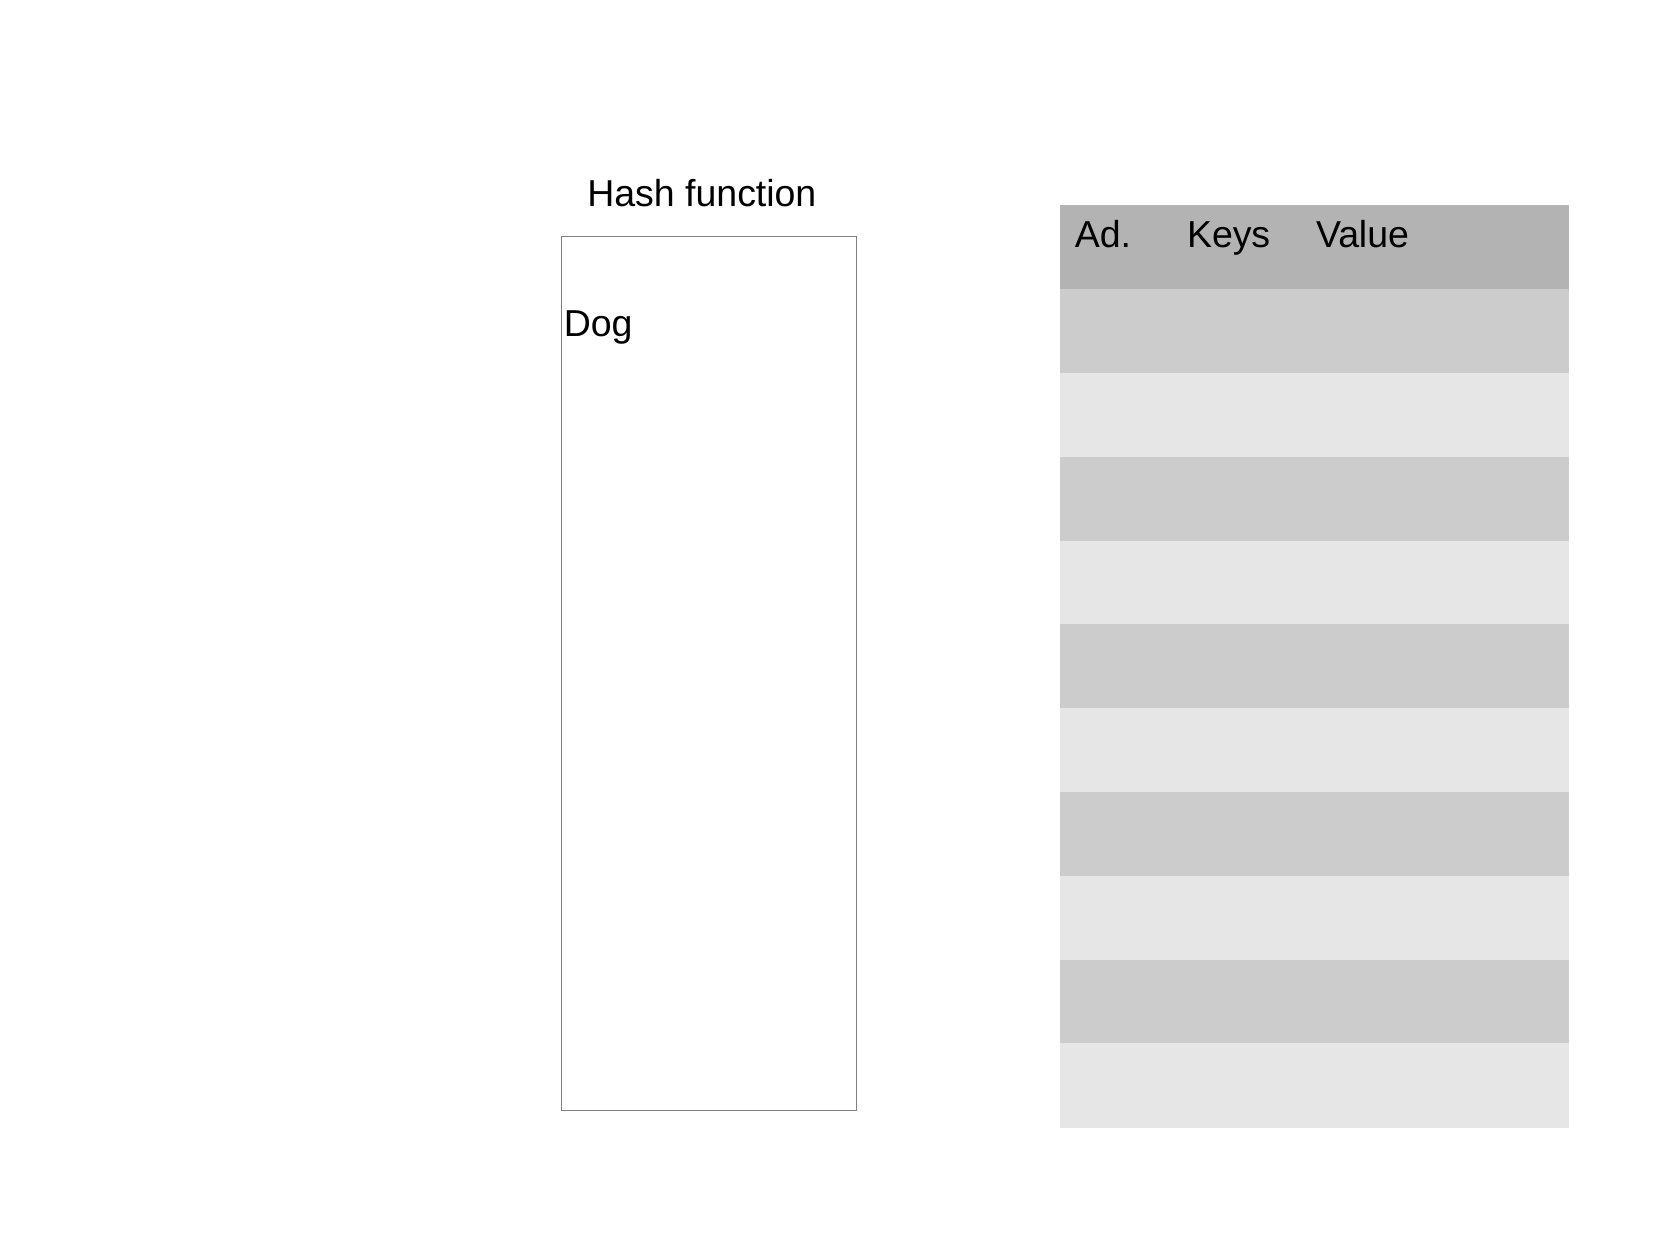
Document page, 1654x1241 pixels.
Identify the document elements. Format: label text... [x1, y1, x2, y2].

table_cell [1172, 289, 1301, 373]
table_cell [1172, 876, 1301, 960]
table_cell [1301, 457, 1569, 541]
table_cell [1172, 624, 1301, 708]
table_cell [1060, 457, 1172, 541]
table_cell [1301, 792, 1569, 876]
table_cell [1172, 457, 1301, 541]
table_cell [1301, 876, 1569, 960]
table_cell [1060, 960, 1172, 1043]
table_cell [1172, 708, 1301, 792]
text_box [561, 236, 857, 1111]
table_cell [1060, 876, 1172, 960]
text_box Hash function [572, 165, 845, 223]
table_cell [1060, 792, 1172, 876]
table_cell [1060, 289, 1172, 373]
table_cell [1301, 289, 1569, 373]
text_box Dog [549, 295, 680, 395]
table_cell [1301, 624, 1569, 708]
table_cell [1172, 792, 1301, 876]
table_cell [1301, 373, 1569, 457]
table_cell [1301, 708, 1569, 792]
table_cell [1301, 1043, 1569, 1128]
table_cell [1060, 373, 1172, 457]
table_cell [1060, 541, 1172, 624]
table_header Keys [1172, 205, 1301, 289]
table_cell [1301, 960, 1569, 1043]
table_header Value [1301, 205, 1569, 289]
table_cell [1060, 708, 1172, 792]
table_cell [1172, 1043, 1301, 1128]
table_cell [1060, 624, 1172, 708]
table_cell [1060, 1043, 1172, 1128]
table_cell [1301, 541, 1569, 624]
table_cell [1172, 541, 1301, 624]
table_cell [1172, 373, 1301, 457]
table_header Ad. [1060, 205, 1172, 289]
table_cell [1172, 960, 1301, 1043]
